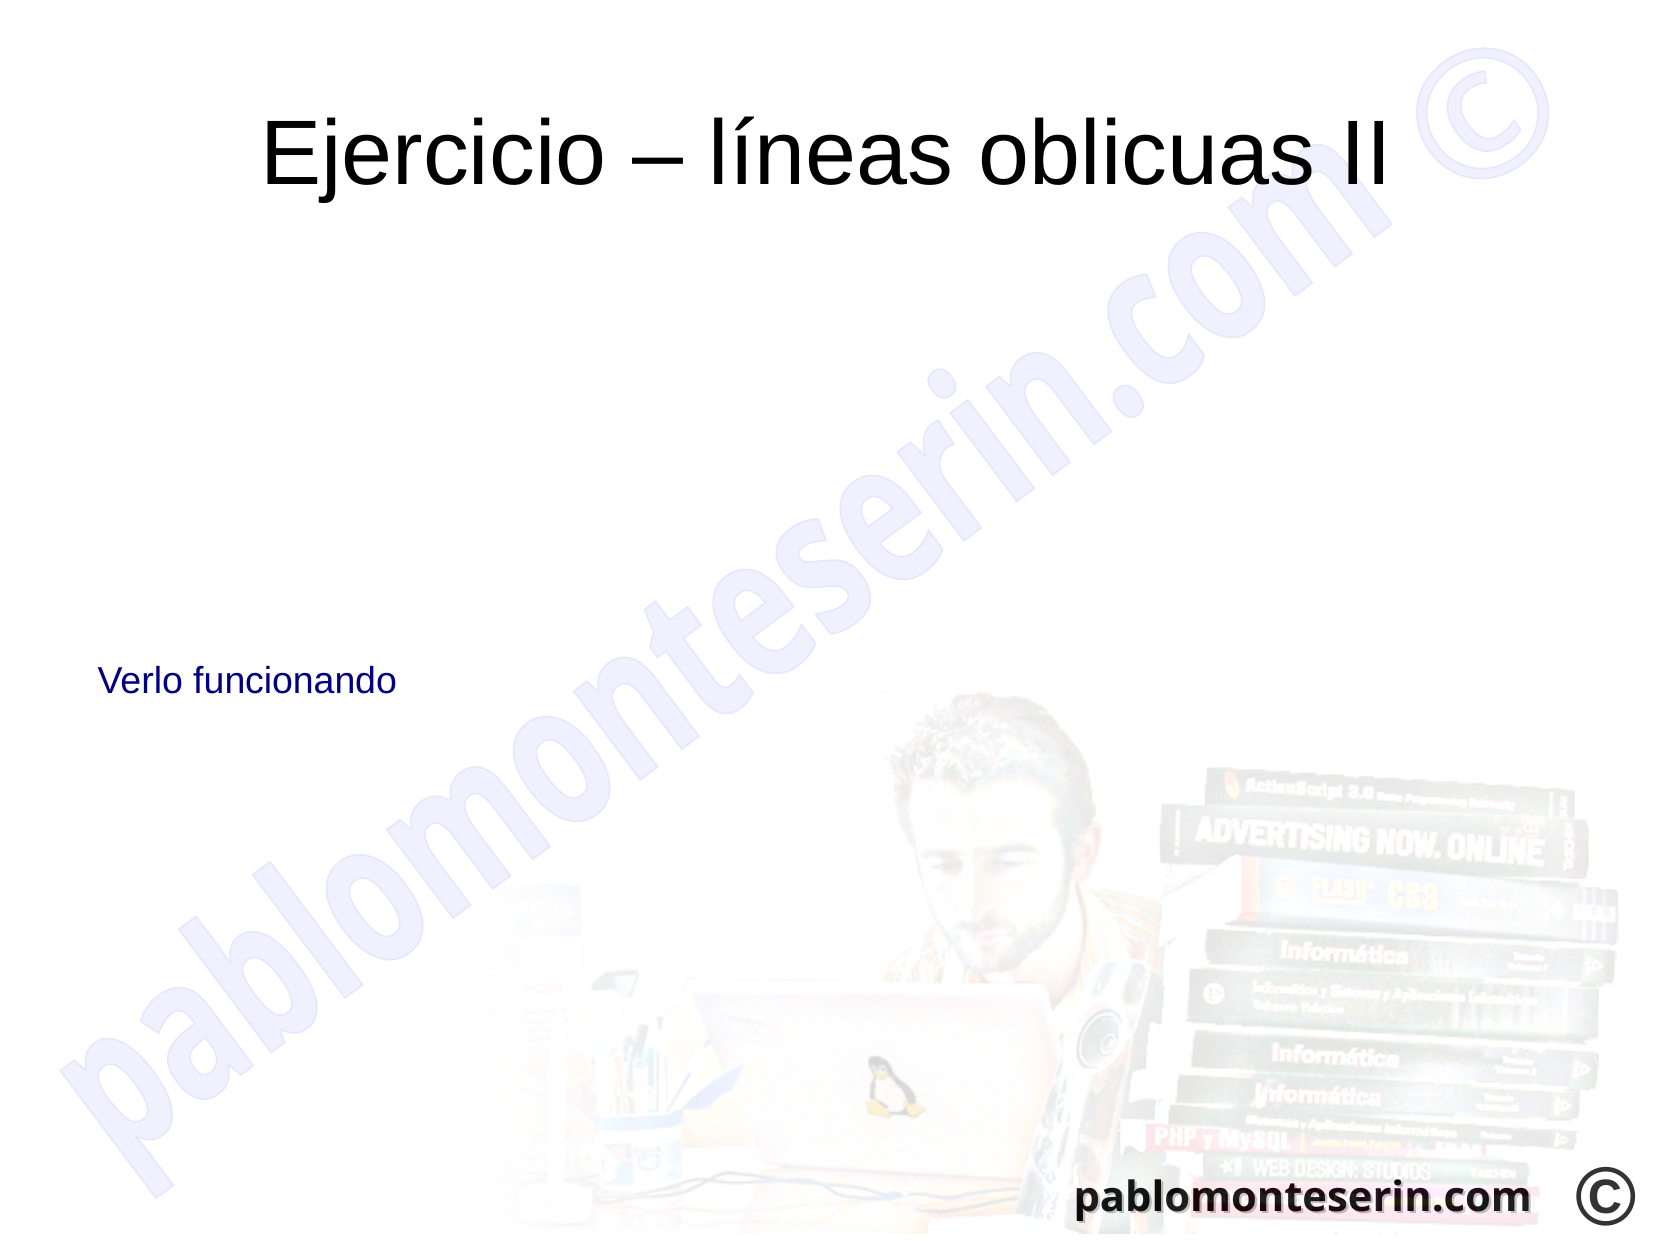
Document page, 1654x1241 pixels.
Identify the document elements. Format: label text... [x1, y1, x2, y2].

title Ejercicio – líneas oblicuas II [82, 49, 1571, 257]
text_box Verlo funcionando [82, 651, 412, 709]
picture [468, 674, 1654, 1234]
